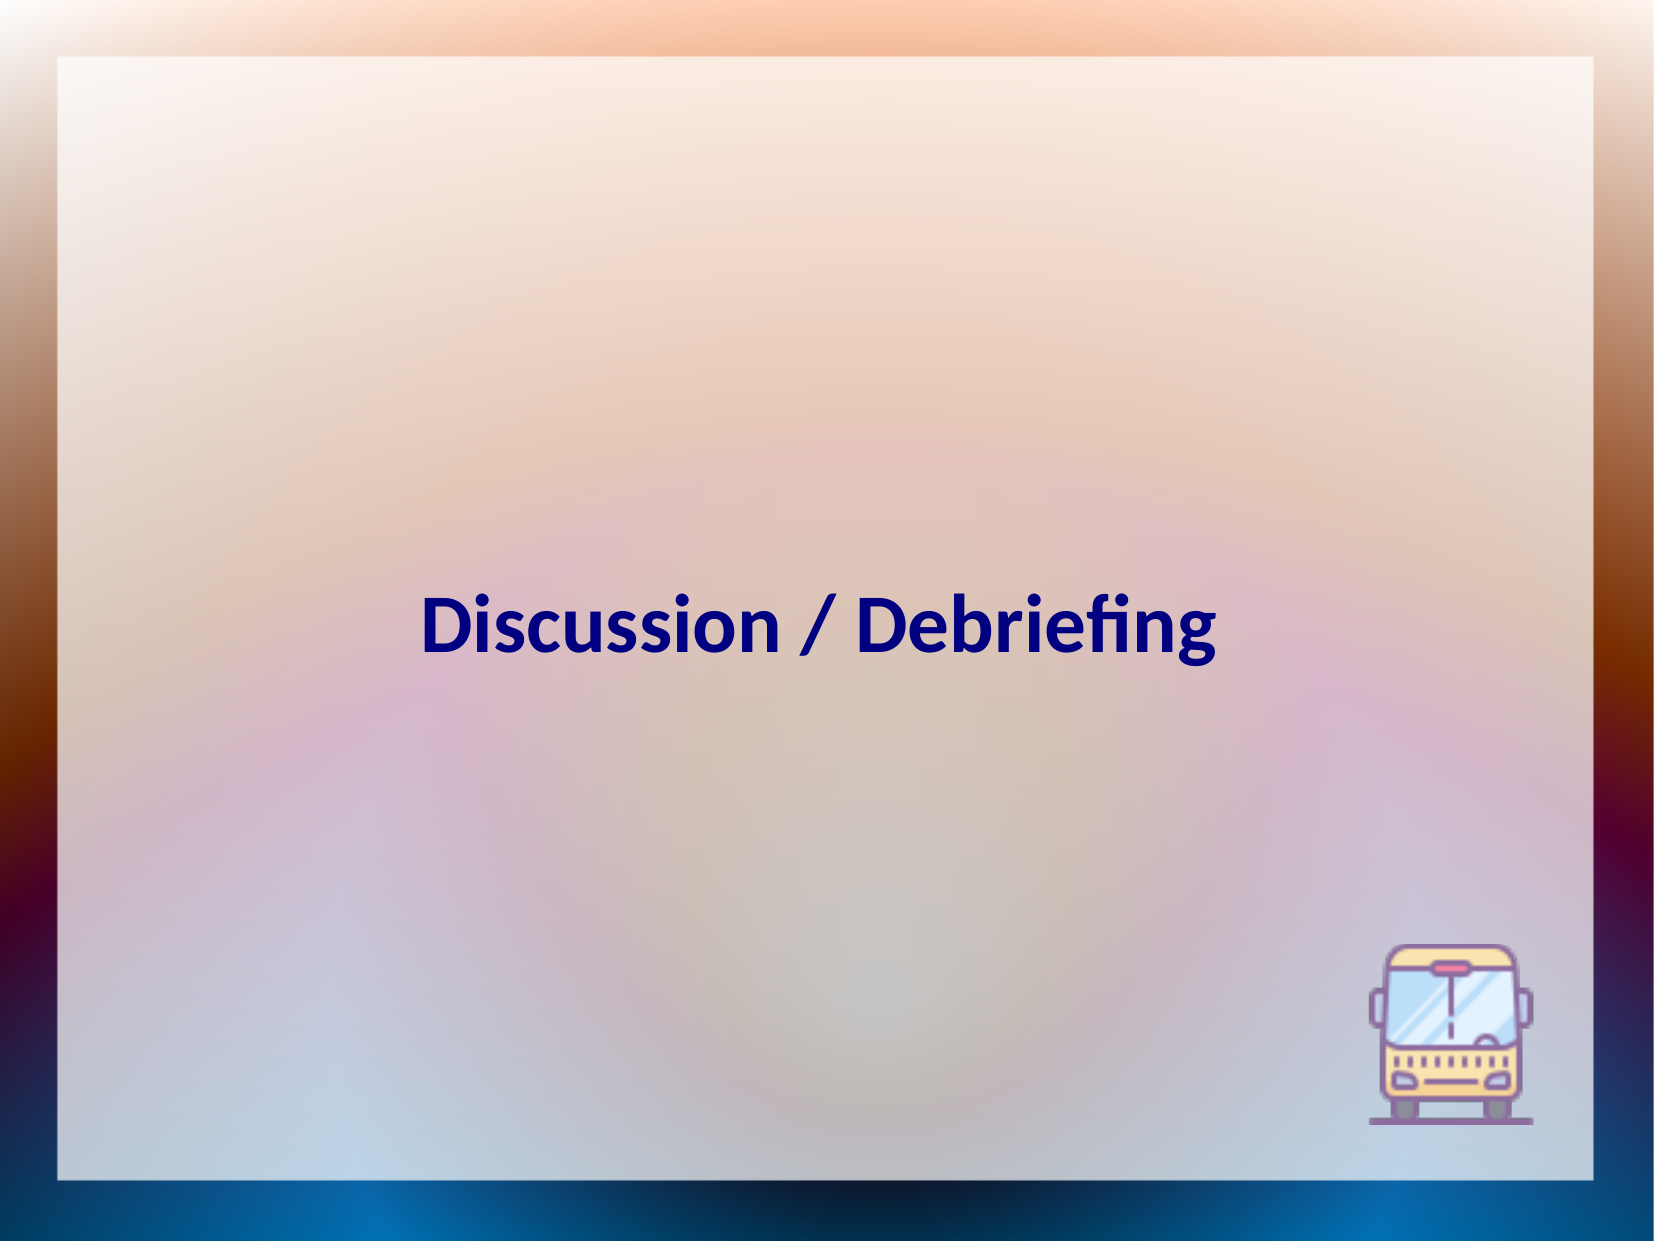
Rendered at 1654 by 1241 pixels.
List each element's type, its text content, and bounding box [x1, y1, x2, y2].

title Discussion / Debriefing [75, 527, 1564, 736]
picture [0, 0, 1654, 1241]
